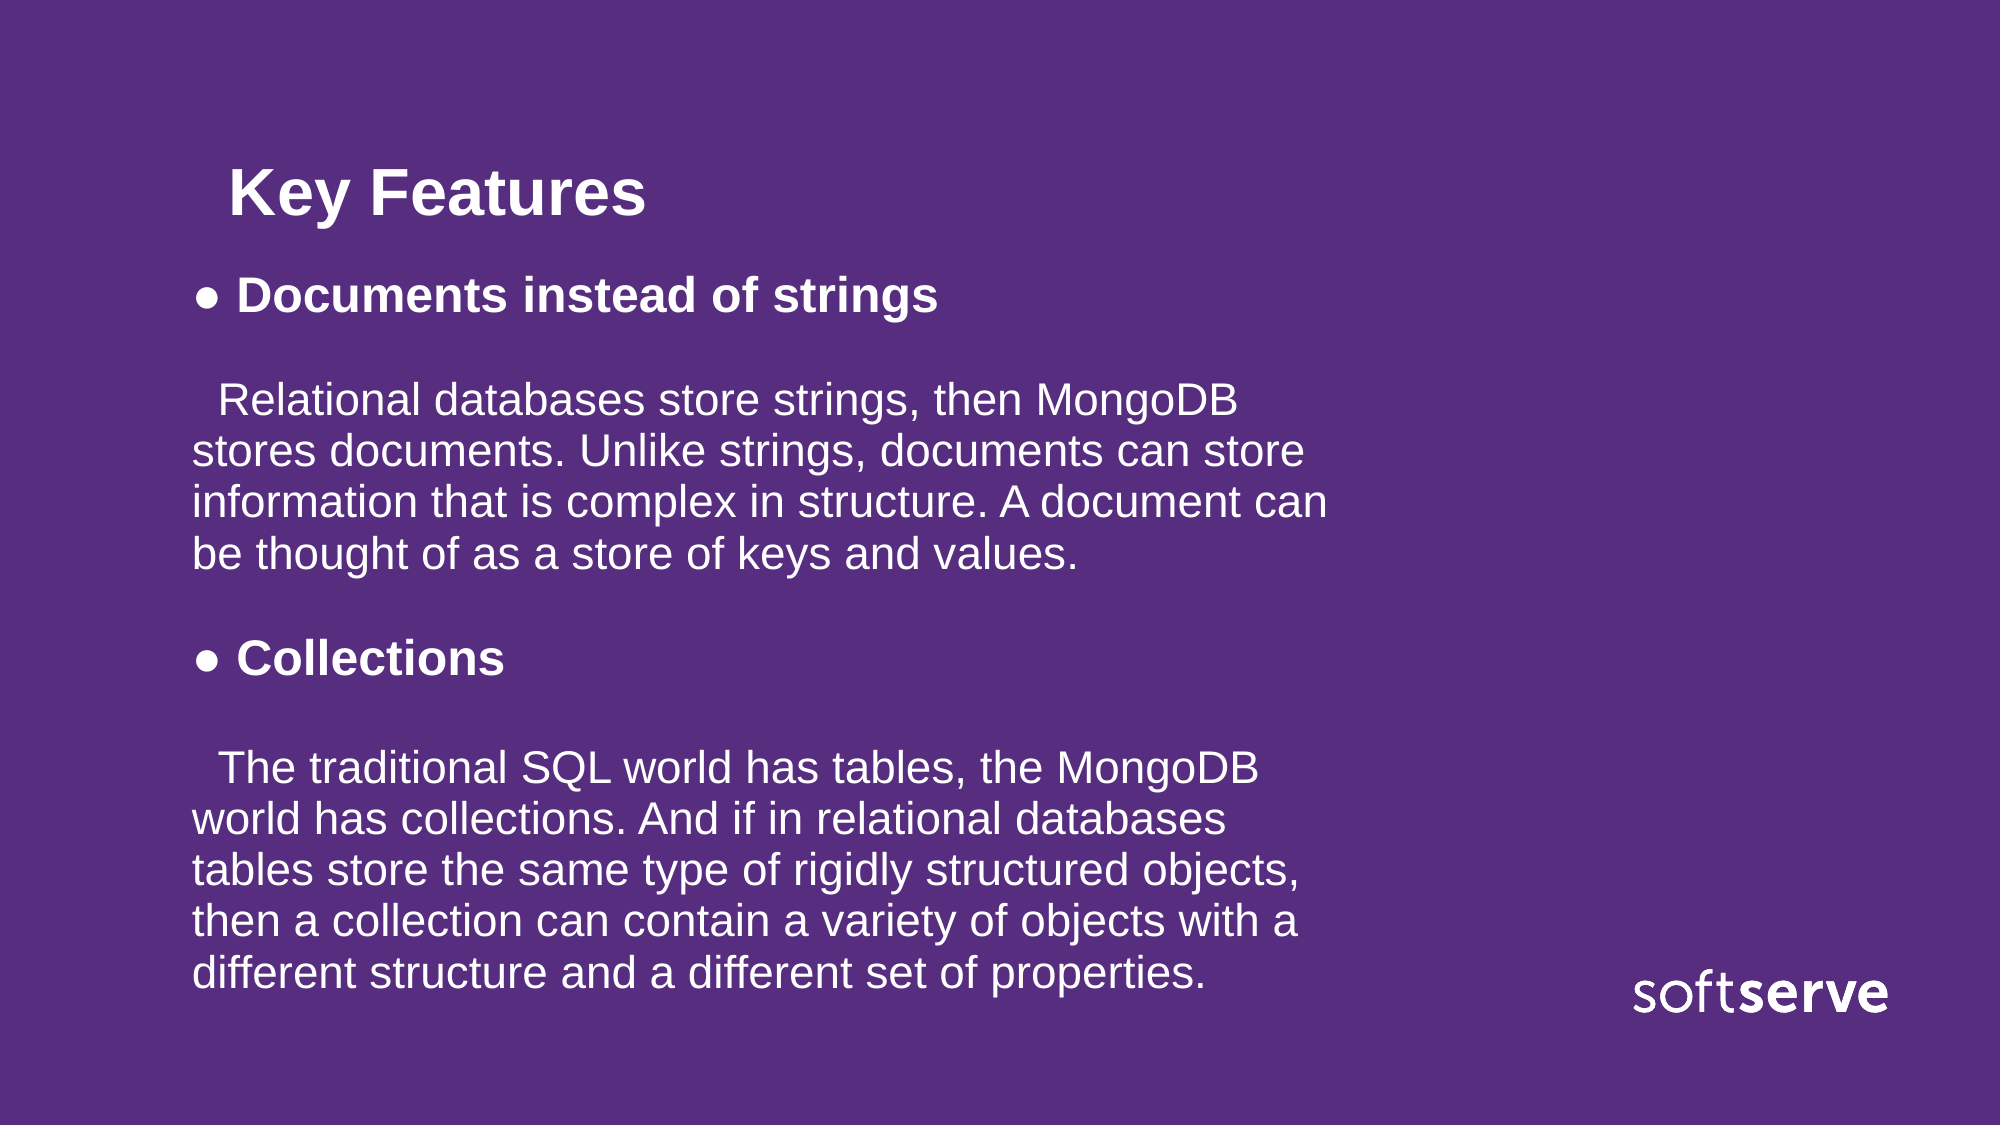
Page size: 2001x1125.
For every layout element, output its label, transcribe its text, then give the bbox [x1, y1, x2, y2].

text_box Key Features ● Documents instead of strings Relational databases store strings, then MongoDB stores documents. Unlike strings, documents can store information that is complex in structure. A document can be thought of as a store of keys and values. ● Collections The traditional SQL world has tables, the MongoDB world has collections. And if in relational databases tables store the same type of rigidly structured objects, then a collection can contain a variety of objects with a different structure and a different set of properties. [177, 147, 1359, 1117]
